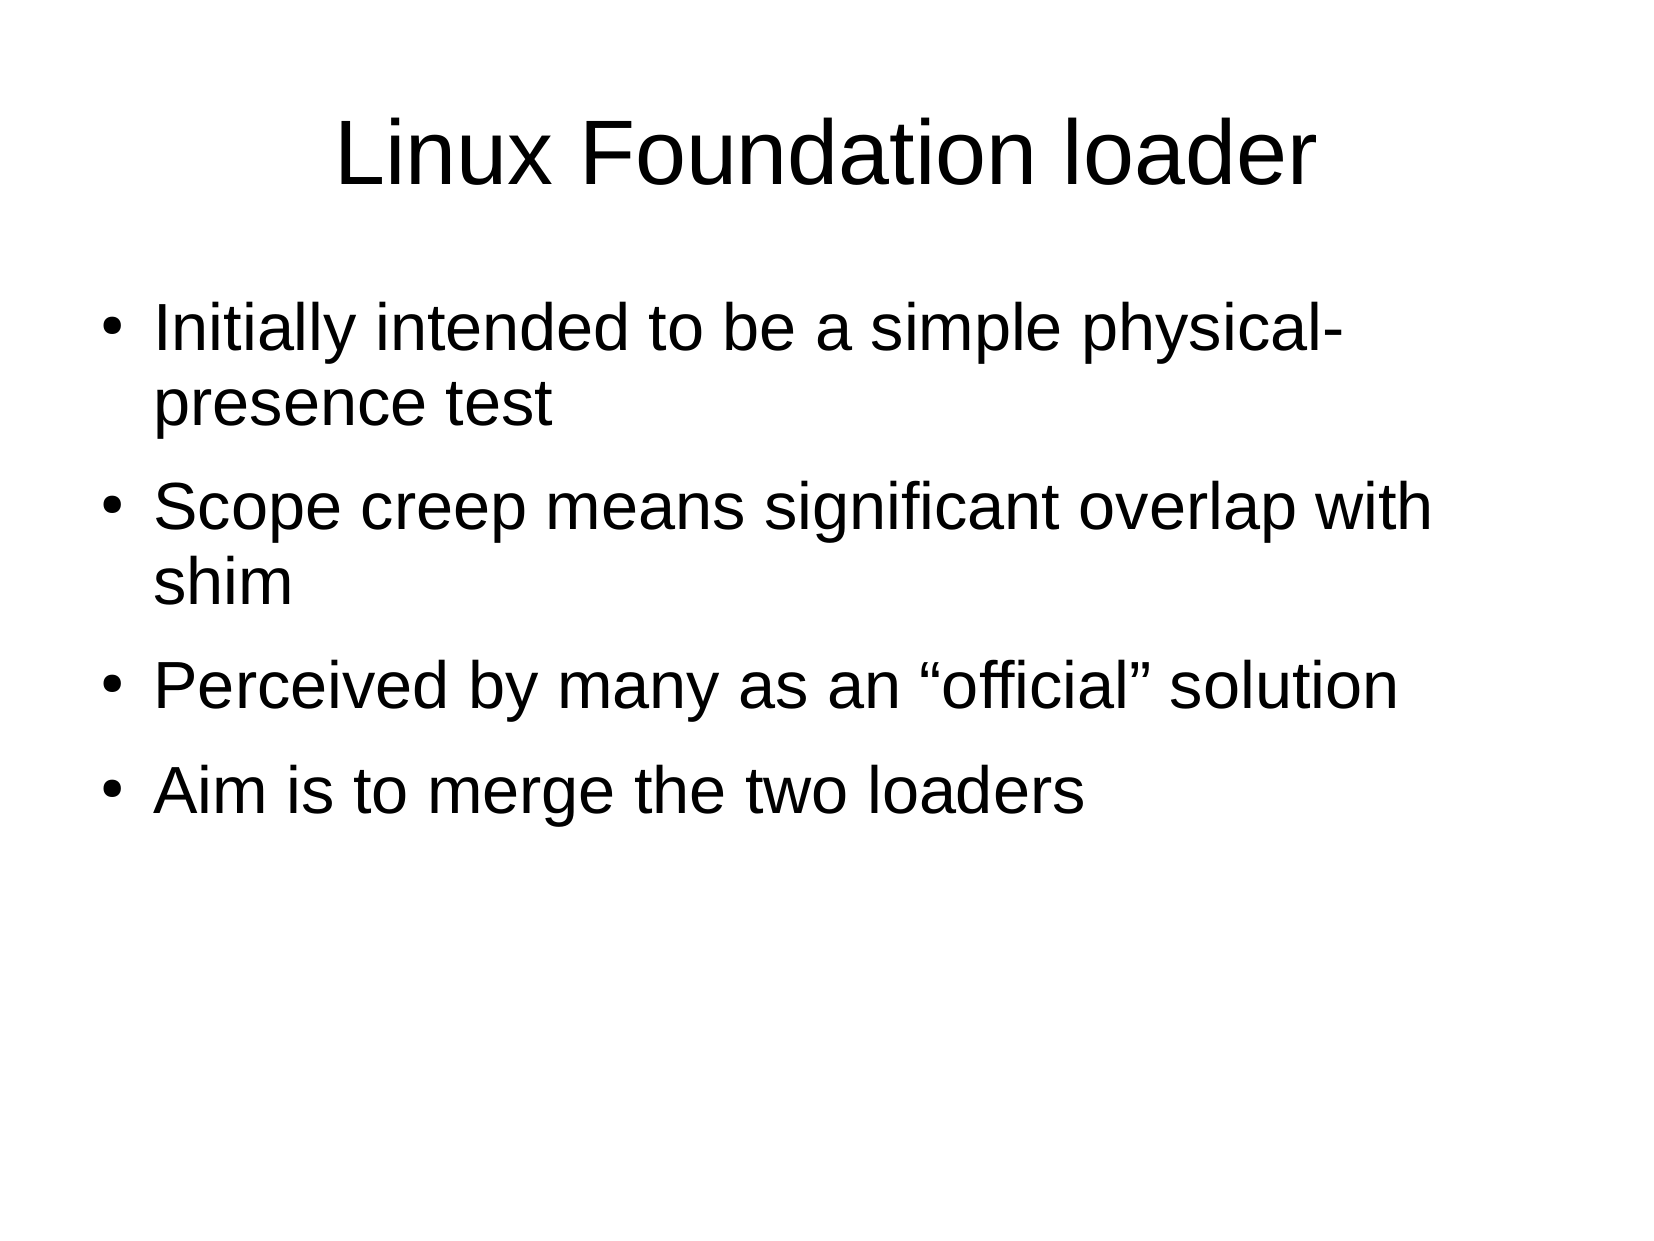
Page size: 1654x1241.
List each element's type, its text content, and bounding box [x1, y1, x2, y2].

title Linux Foundation loader [82, 49, 1571, 257]
list Initially intended to be a simple physical-presence test Scope creep means significant overlap with shim Perceived by many as an “official” solution Aim is to merge the two loaders [82, 290, 1538, 1010]
